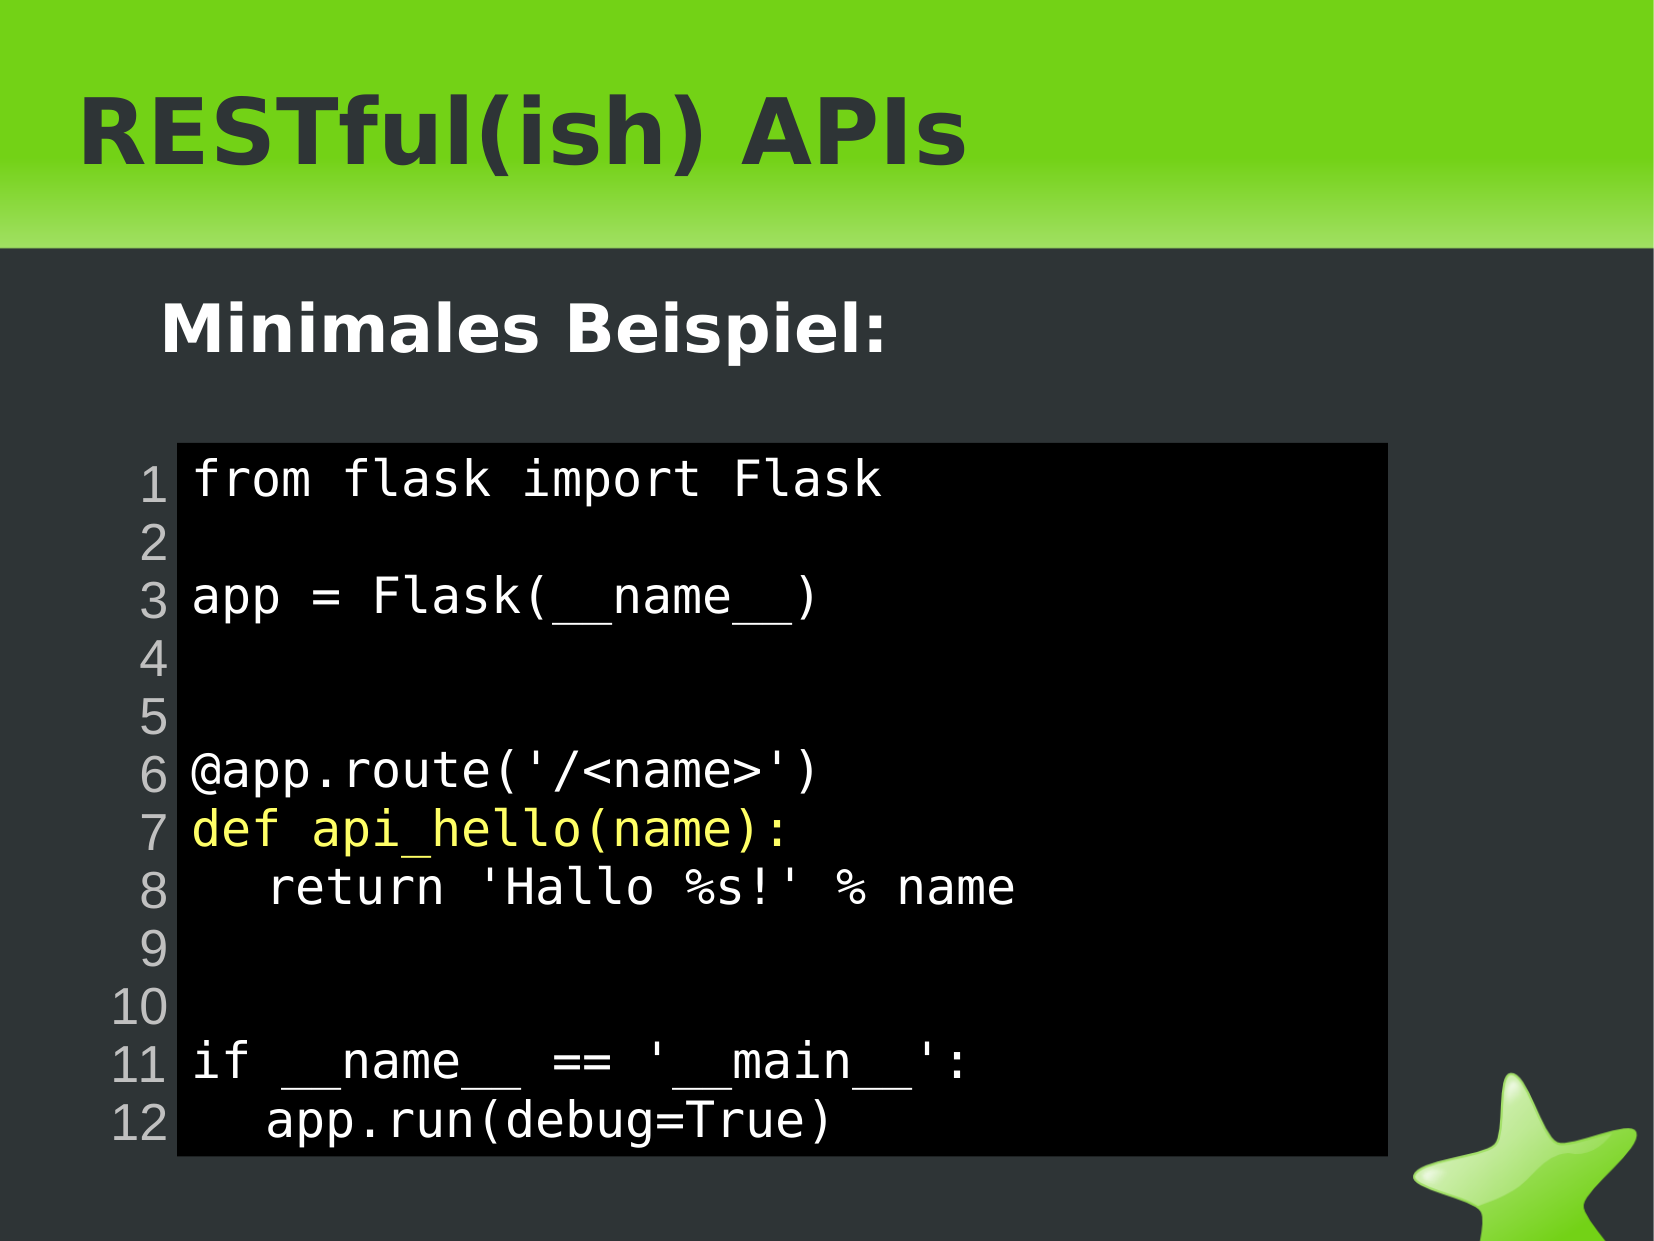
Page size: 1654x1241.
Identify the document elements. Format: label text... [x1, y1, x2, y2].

title RESTful(ish) APIs [76, 29, 1565, 237]
picture [0, 0, 1654, 1241]
list Minimales Beispiel: [70, 290, 1559, 1182]
text_box from flask import Flask app = Flask(__name__) @app.route('/<name>') def api_hello(name): return 'Hallo %s!' % name if __name__ == '__main__': app.run(debug=True) [177, 442, 1388, 1157]
text_box 1 2 3 4 5 6 7 8 9 10 11 12 [94, 447, 184, 1159]
